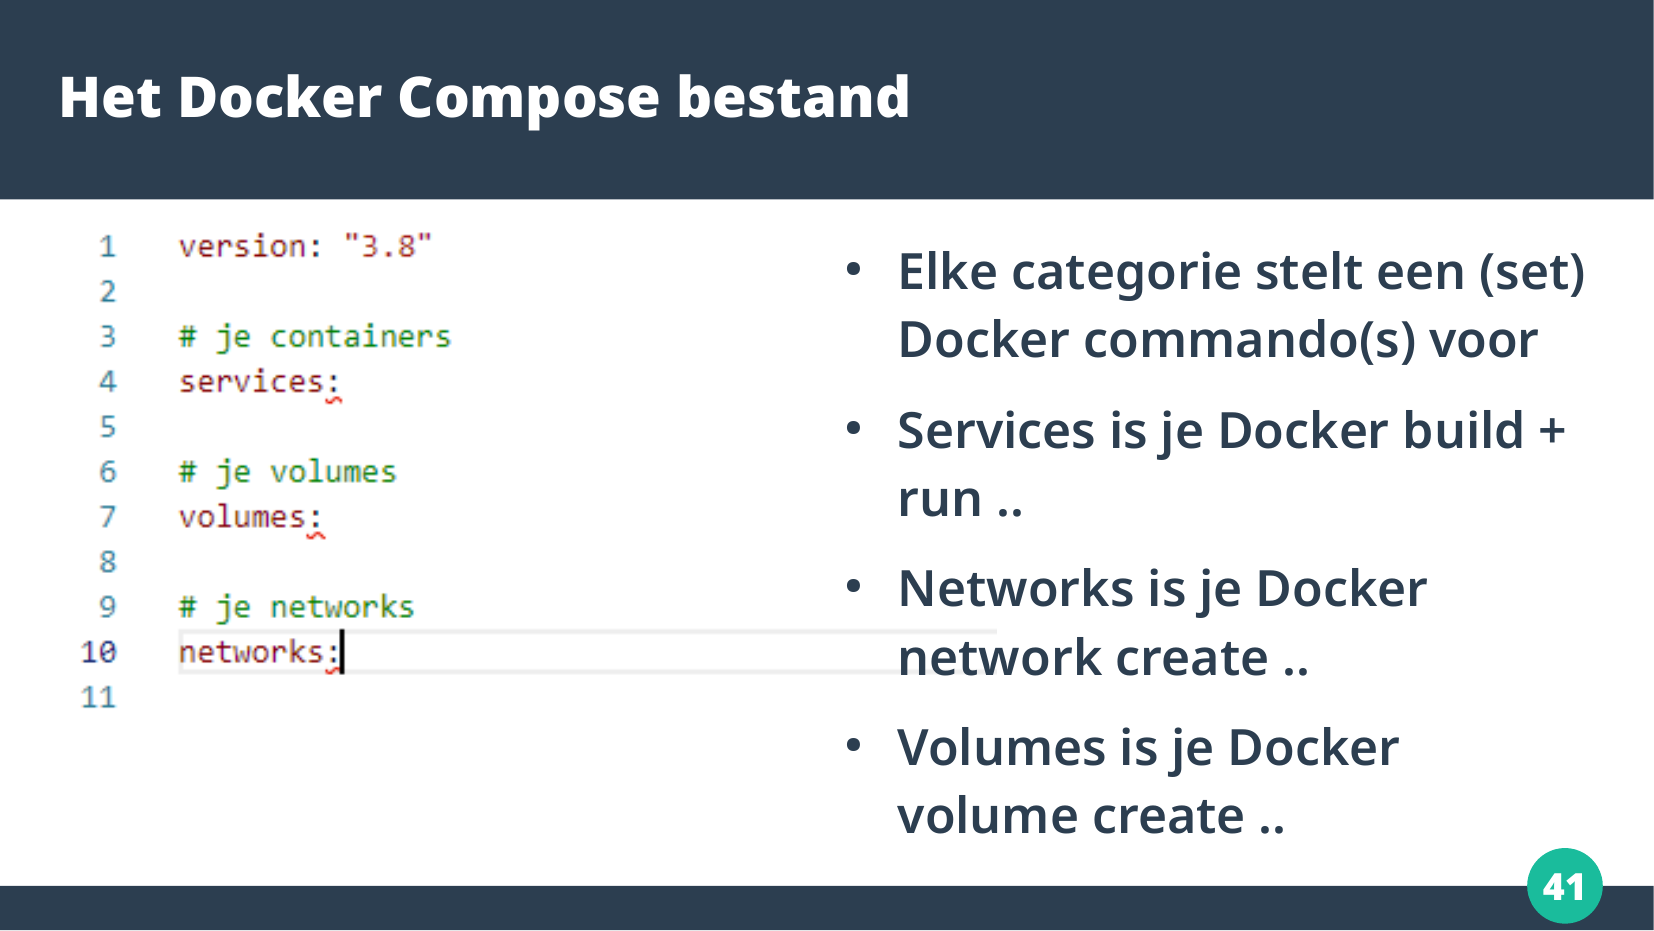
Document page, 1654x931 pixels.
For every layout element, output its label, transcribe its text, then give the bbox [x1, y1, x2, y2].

picture [63, 217, 997, 739]
title Het Docker Compose bestand [59, 37, 1595, 156]
list Elke categorie stelt een (set) Docker commando(s) voor Services is je Docker build + run .. Networks is je Docker network create .. Volumes is je Docker volume create .. [826, 236, 1595, 864]
